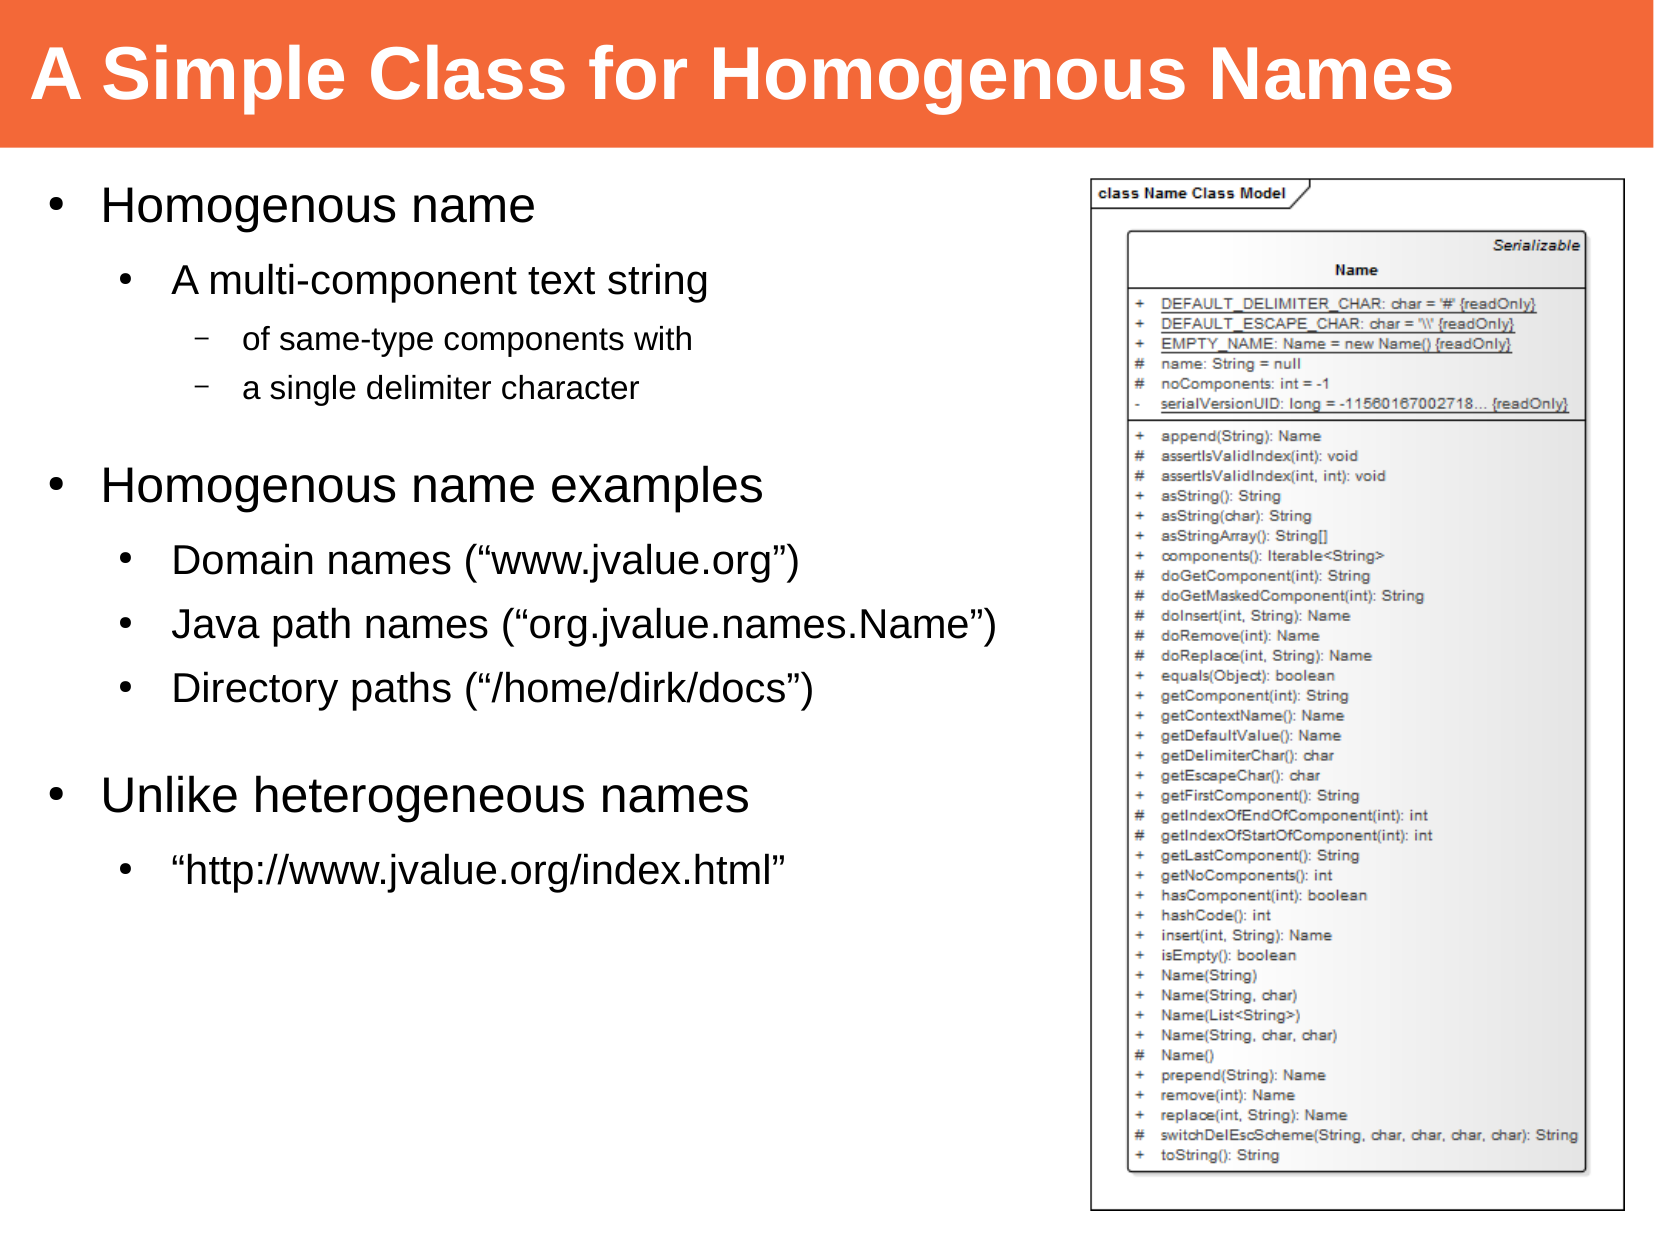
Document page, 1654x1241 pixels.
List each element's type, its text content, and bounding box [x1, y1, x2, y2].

title A Simple Class for Homogenous Names [0, 0, 1654, 148]
picture [1089, 177, 1625, 1211]
list Homogenous name A multi-component text string of same-type components with a single delimiter character Homogenous name examples Domain names (“www.jvalue.org”) Java path names (“org.jvalue.names.Name”) Directory paths (“/home/dirk/docs”) Unlike heterogeneous names “http://www.jvalue.org/index.html” [29, 177, 1069, 1211]
